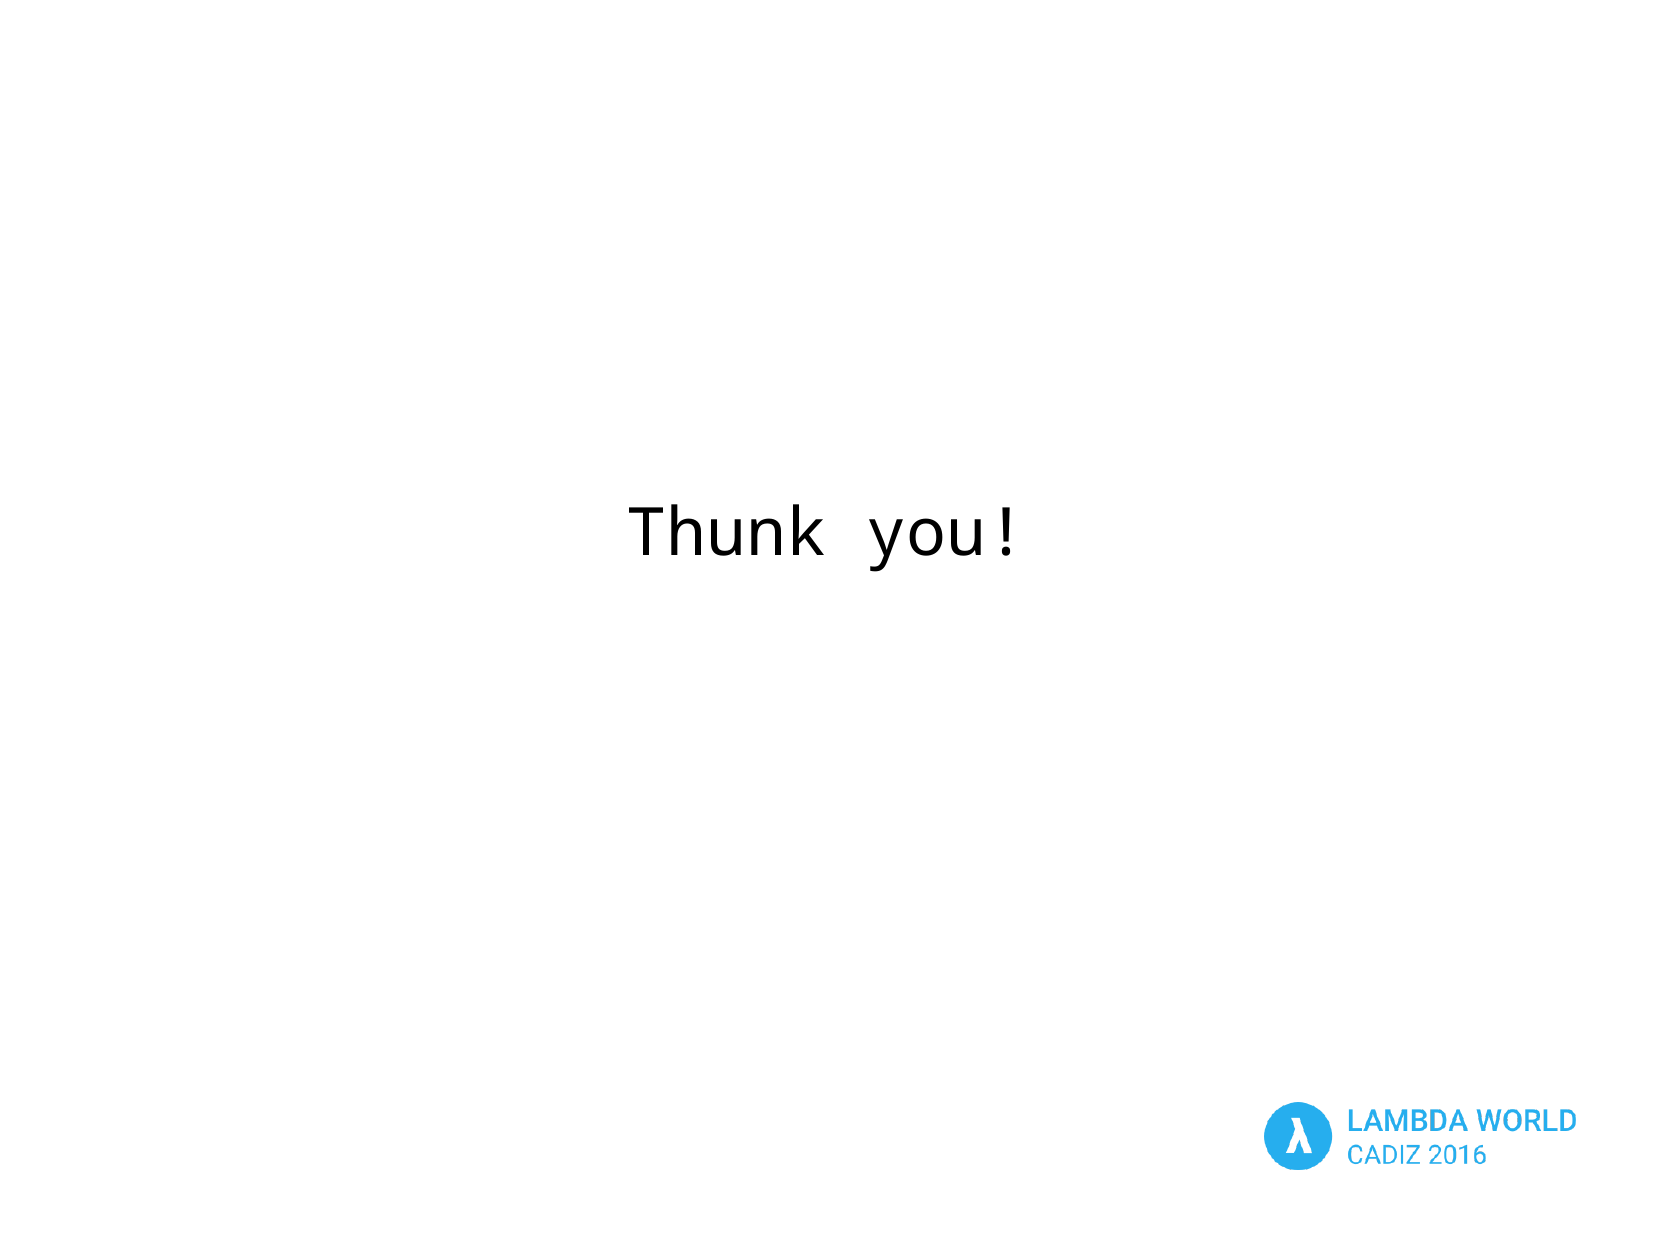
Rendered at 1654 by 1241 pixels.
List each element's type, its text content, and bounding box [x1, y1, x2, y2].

subtitle Thunk you! [82, 49, 1571, 1010]
picture [1264, 1102, 1576, 1171]
